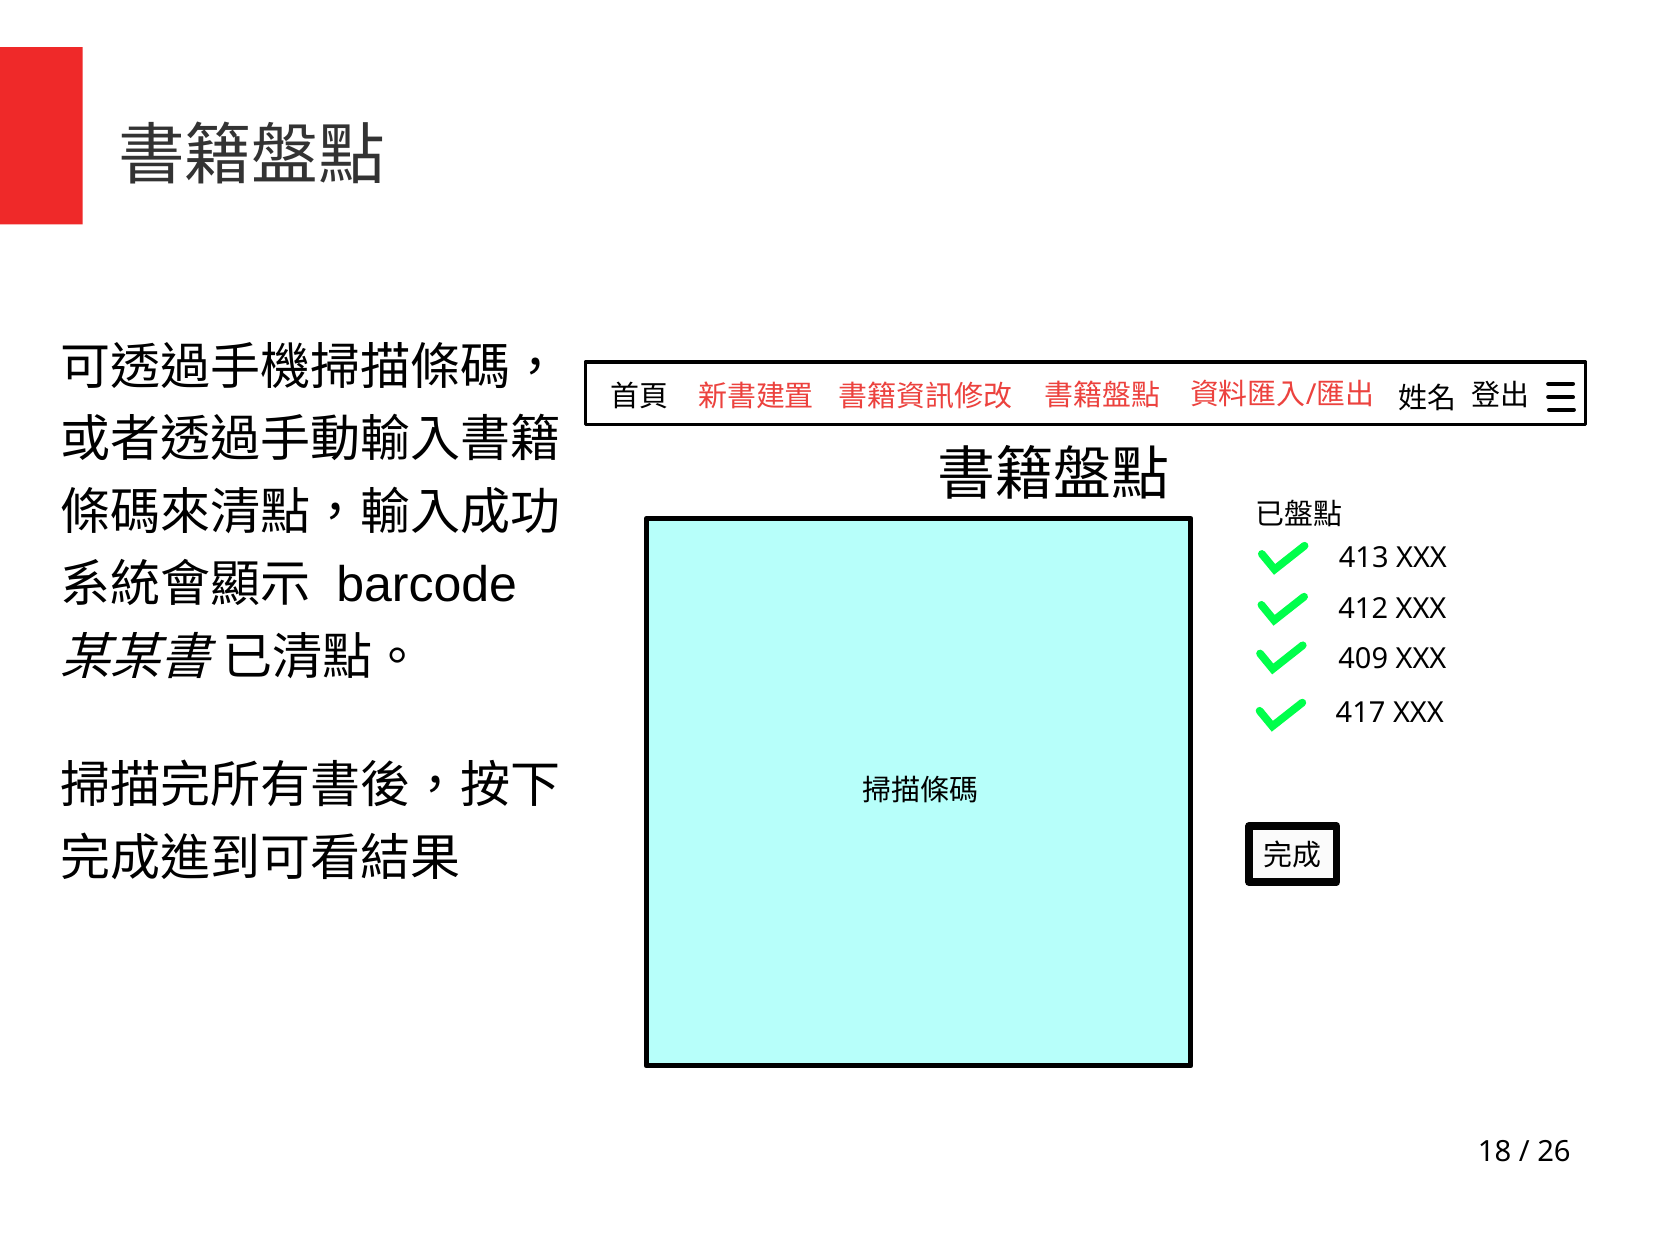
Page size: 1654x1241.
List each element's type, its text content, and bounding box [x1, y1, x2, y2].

title 書籍盤點 [118, 49, 1571, 257]
picture [577, 354, 1595, 1074]
text_box 可透過手機掃描條碼，或者透過手動輸入書籍條碼來清點，輸入成功系統會顯示 barcode 某某書 已清點。 掃描完所有書後，按下完成進到可看結果 [46, 318, 578, 926]
